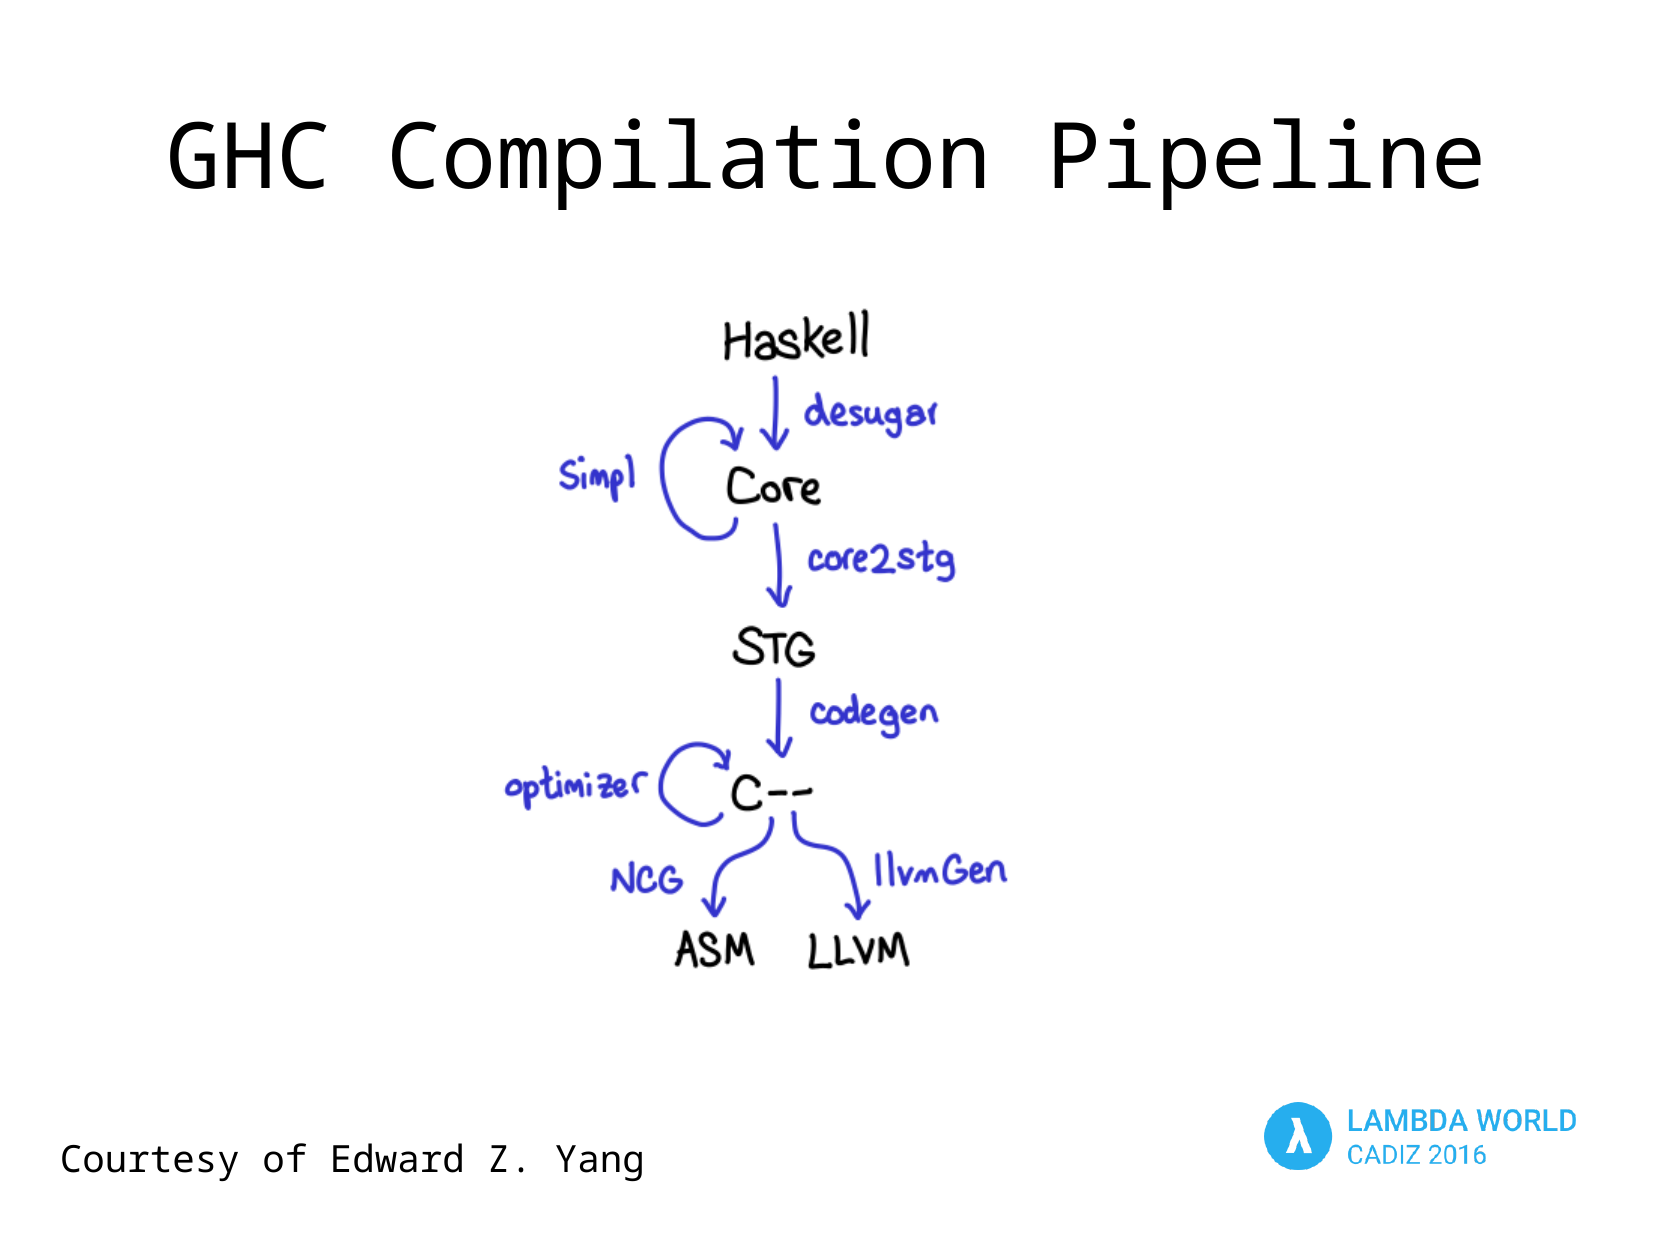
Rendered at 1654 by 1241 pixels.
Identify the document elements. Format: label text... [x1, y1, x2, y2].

title GHC Compilation Pipeline [82, 49, 1571, 257]
picture [1264, 1102, 1576, 1171]
picture [480, 288, 1057, 1018]
text_box Courtesy of Edward Z. Yang [45, 1125, 661, 1239]
